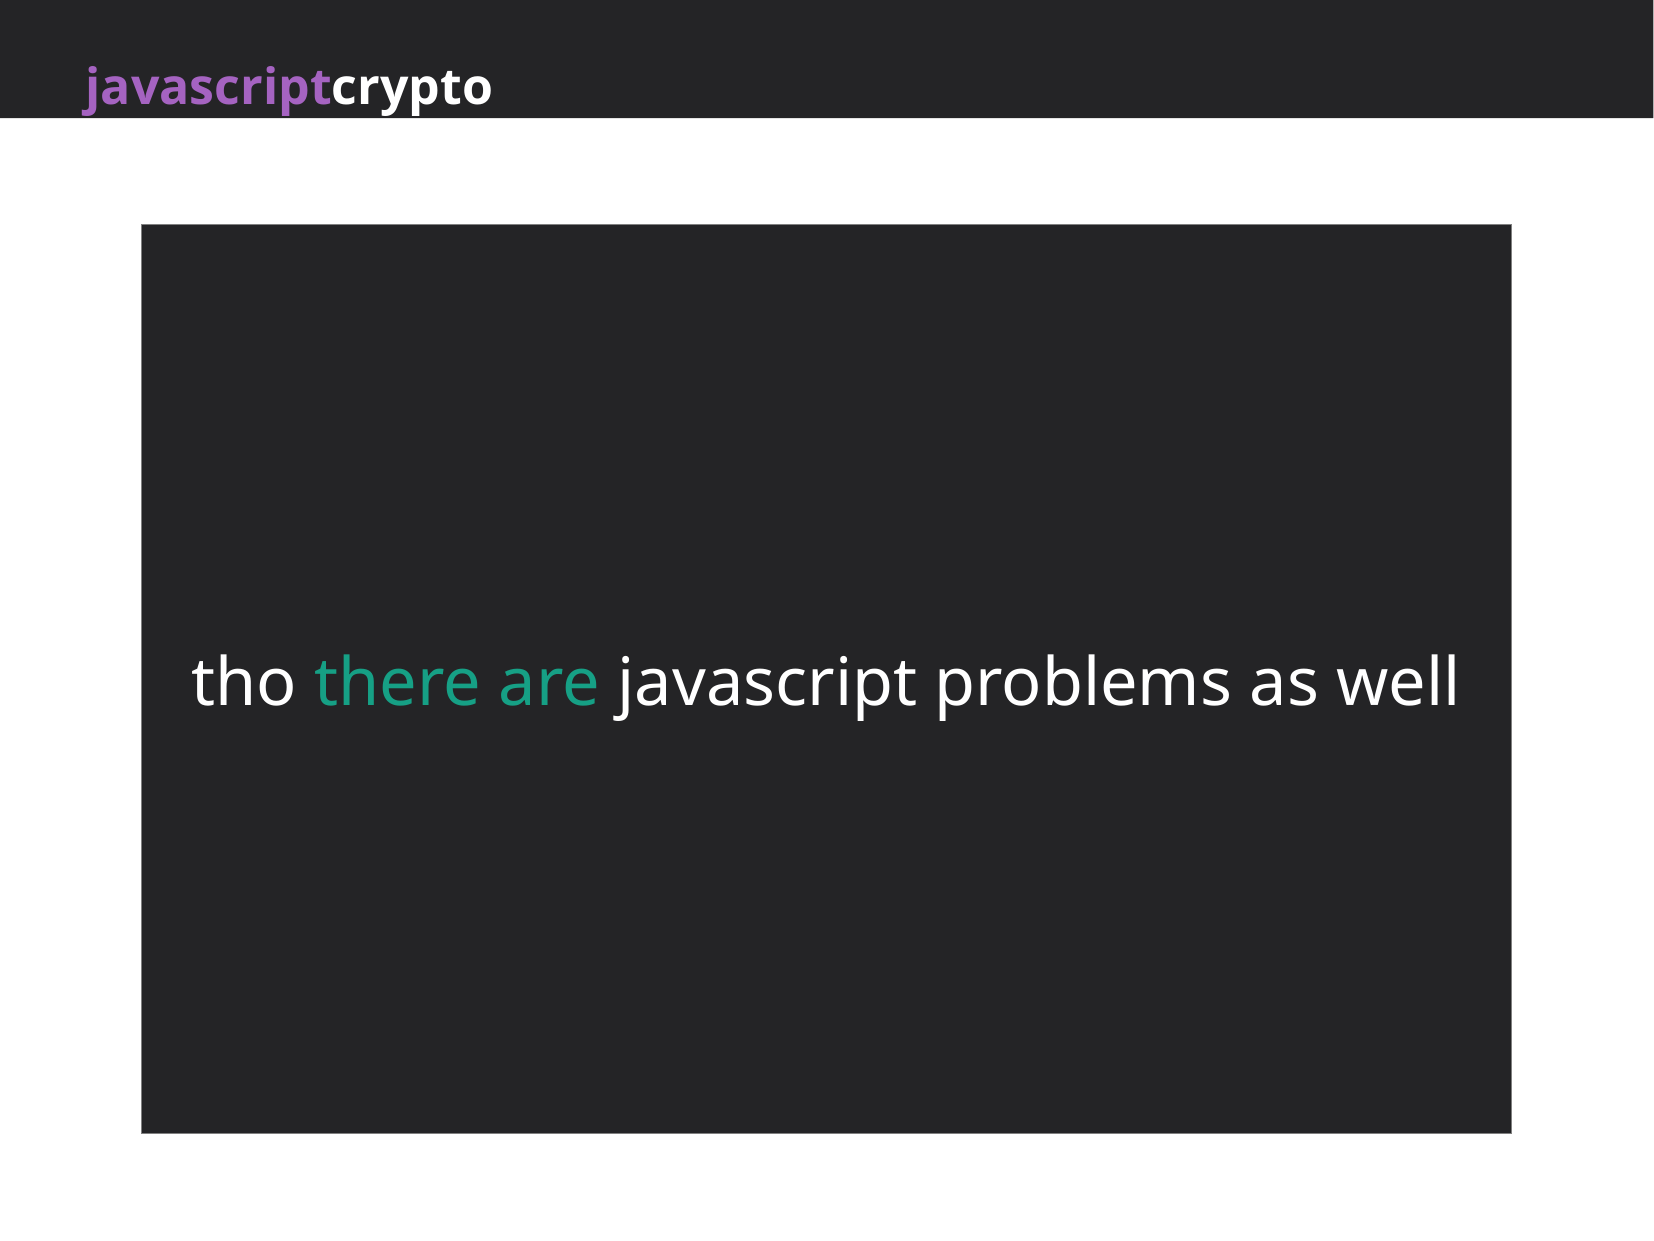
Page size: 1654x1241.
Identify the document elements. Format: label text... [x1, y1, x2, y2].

text_box [0, 0, 1654, 119]
text_box tho there are javascript problems as well [141, 224, 1512, 1134]
text_box javascriptcrypto [70, 43, 544, 119]
text_box [165, 531, 1441, 1087]
